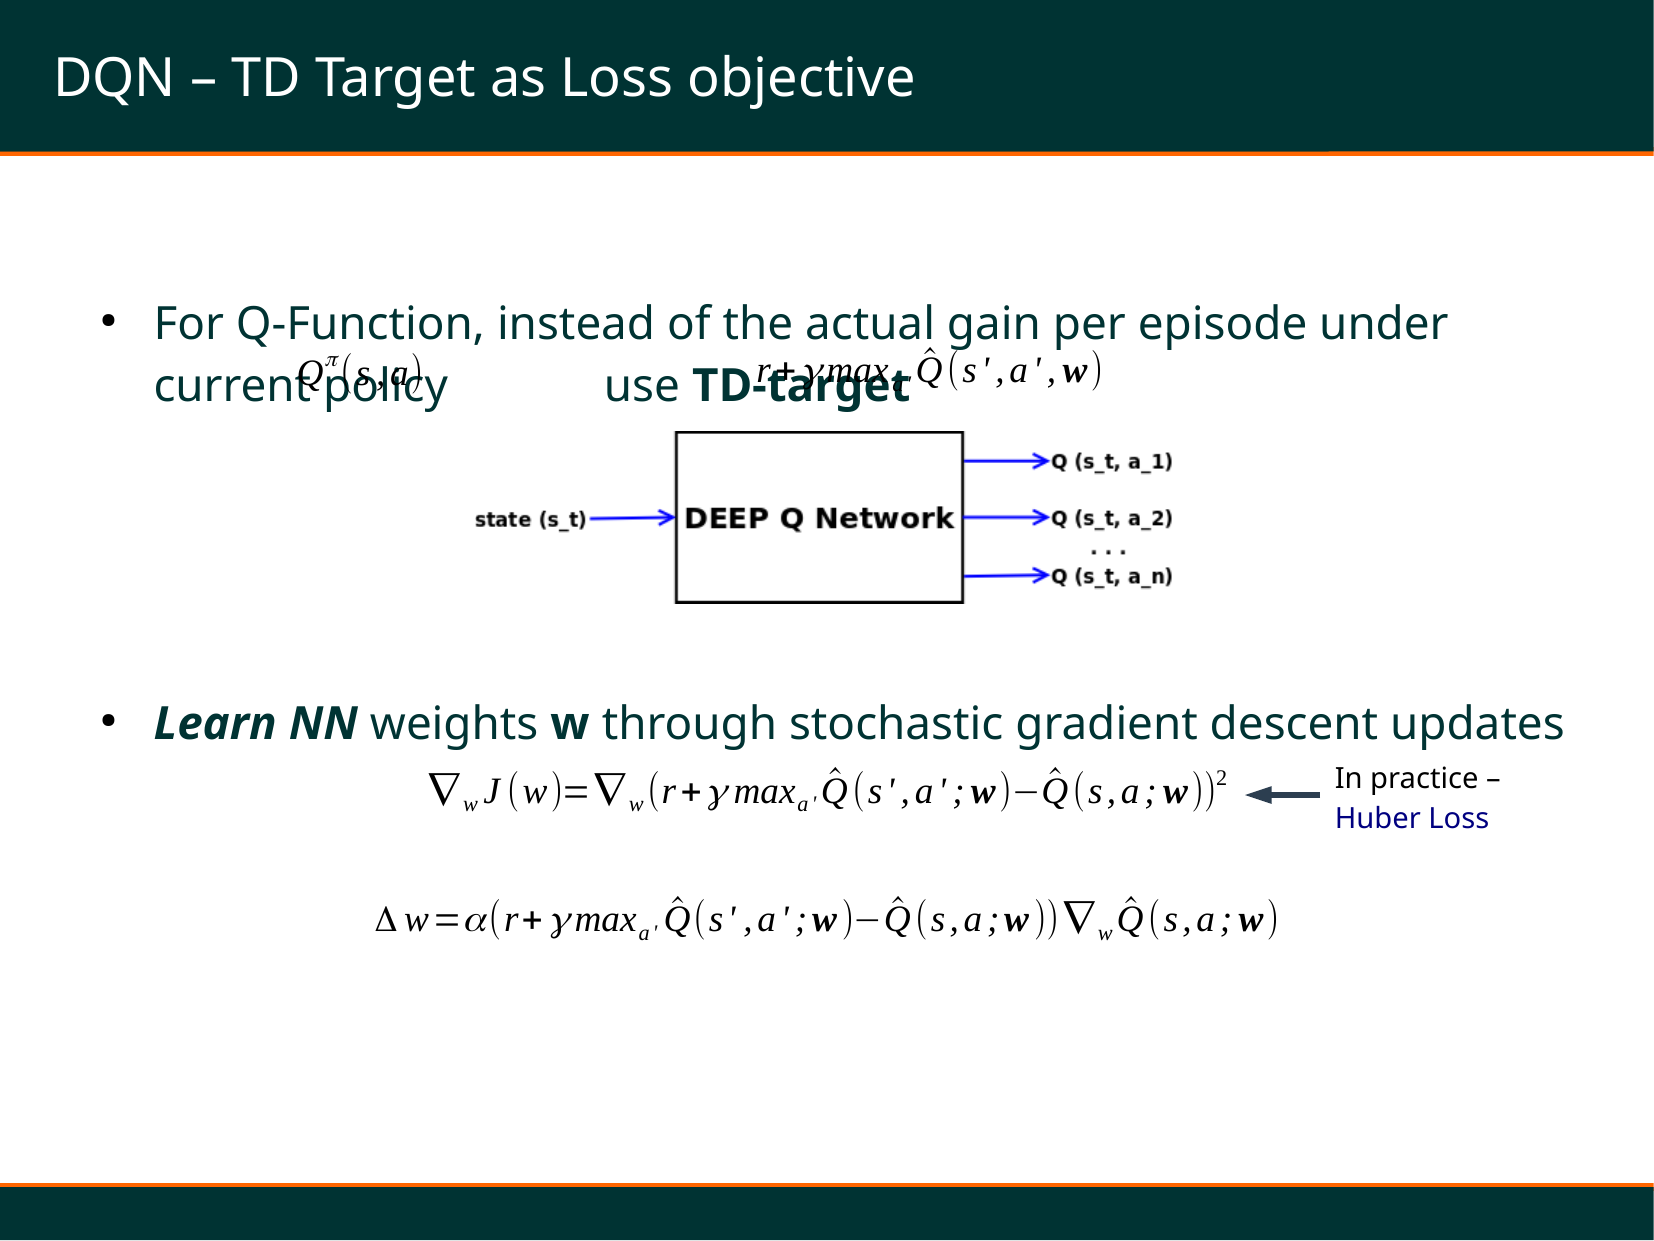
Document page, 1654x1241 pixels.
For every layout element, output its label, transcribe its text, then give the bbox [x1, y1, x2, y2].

chart [368, 893, 1286, 946]
list For Q-Function, instead of the actual gain per episode under current policy use TD-target Learn NN weights w through stochastic gradient descent updates [82, 290, 1571, 1010]
chart [290, 350, 430, 397]
chart [420, 765, 1233, 818]
picture [475, 431, 1179, 604]
text_box In practice – Huber Loss [1320, 750, 1621, 841]
chart [750, 344, 1110, 396]
title DQN – TD Target as Loss objective [0, 0, 1329, 152]
